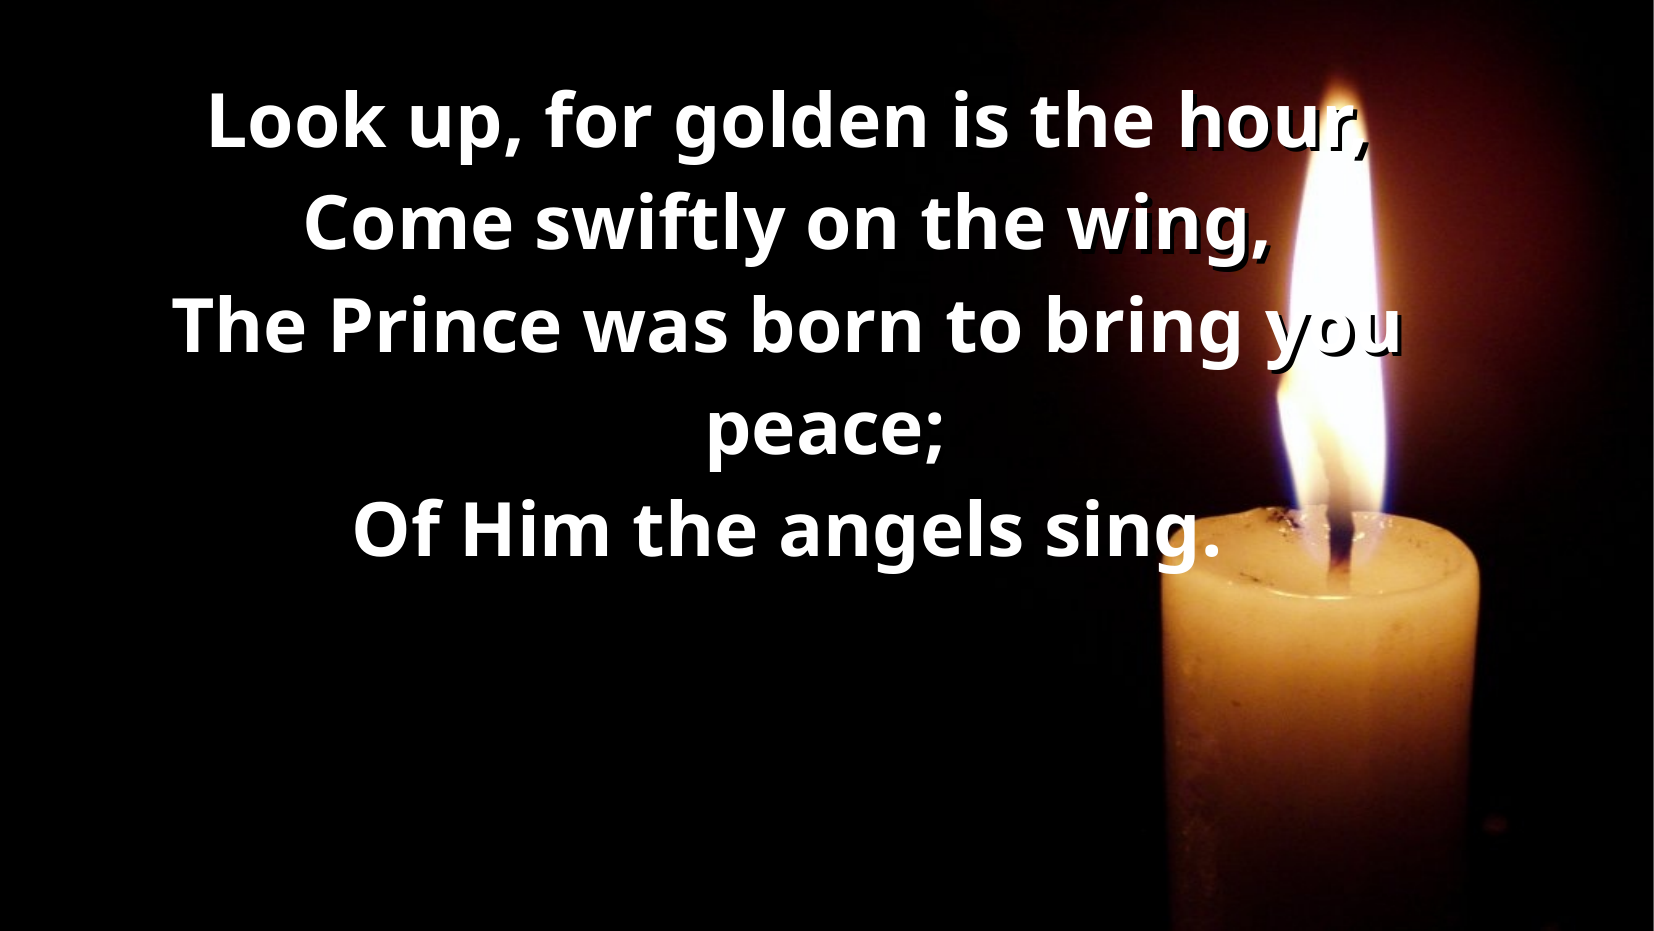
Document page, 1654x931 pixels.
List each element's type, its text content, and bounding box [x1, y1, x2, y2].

text_box Look up, for golden is the hour, Come swiftly on the wing, The Prince was born to bring you peace; Of Him the angels sing. [60, 60, 1516, 496]
picture [0, 0, 1654, 931]
